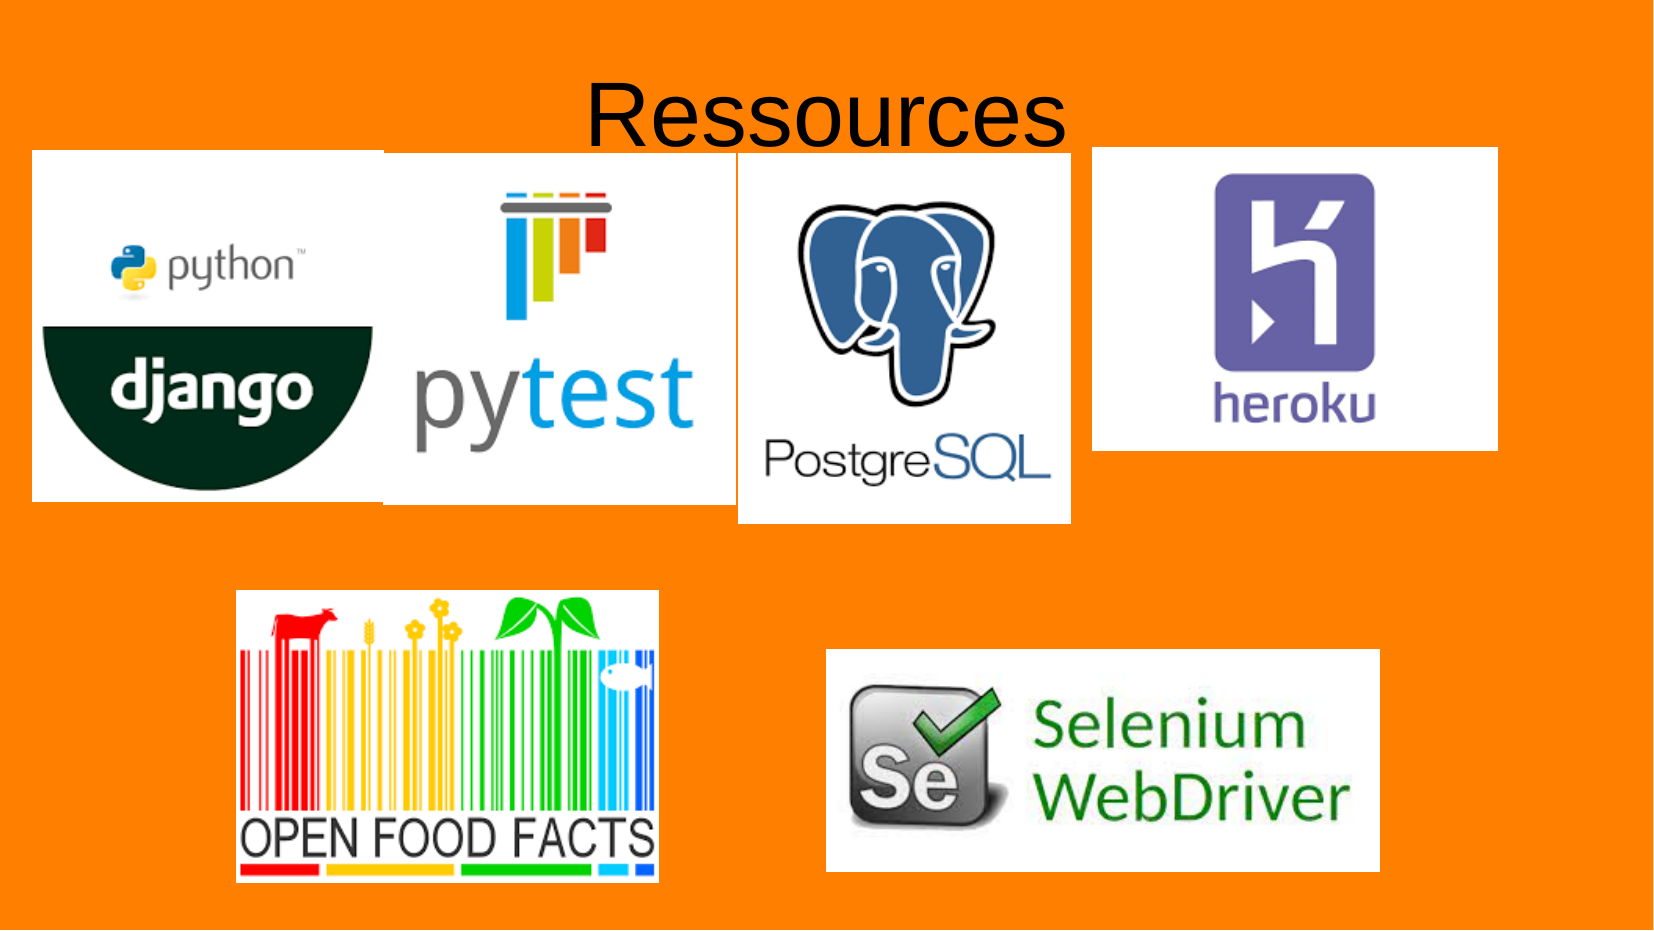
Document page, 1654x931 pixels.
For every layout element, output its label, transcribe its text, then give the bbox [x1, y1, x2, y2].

picture [236, 590, 659, 883]
picture [1092, 147, 1498, 451]
picture [738, 153, 1071, 524]
picture [32, 150, 736, 505]
title Ressources [82, 37, 1571, 193]
picture [826, 649, 1380, 872]
